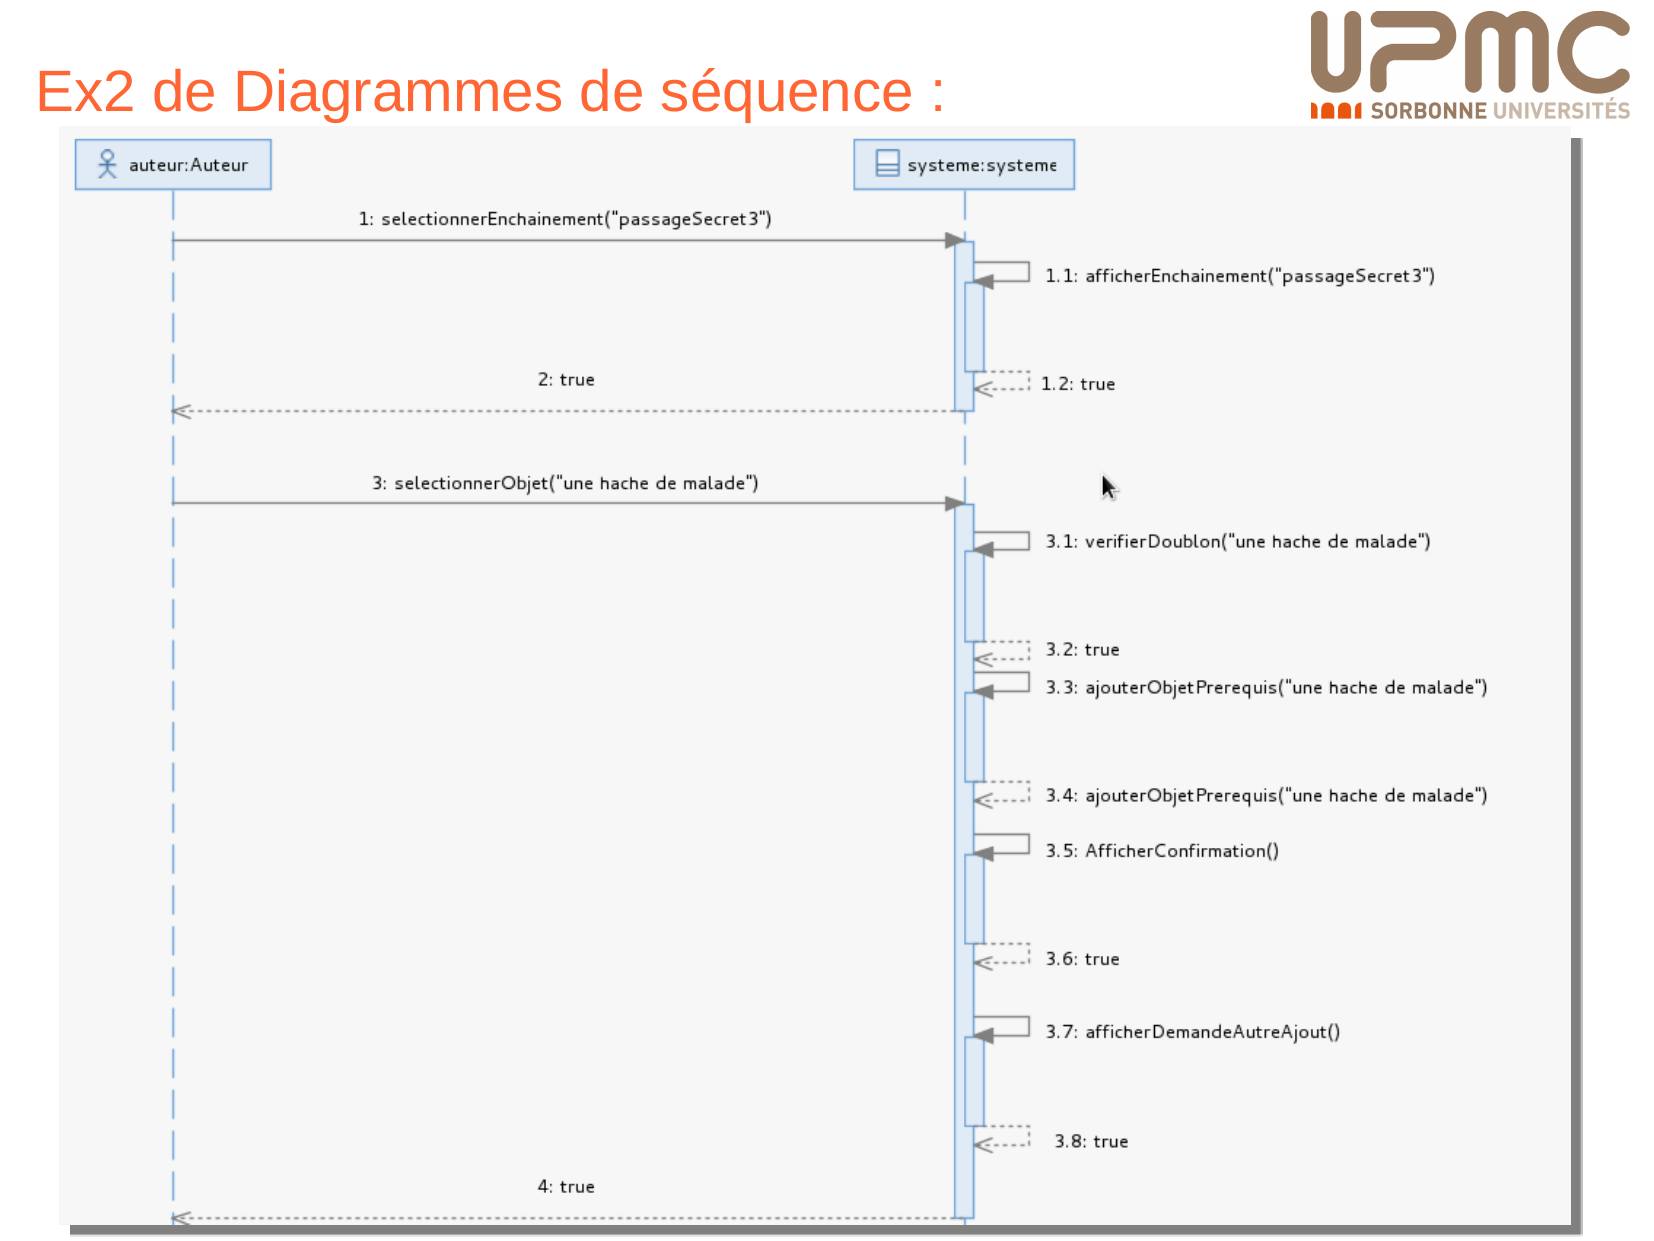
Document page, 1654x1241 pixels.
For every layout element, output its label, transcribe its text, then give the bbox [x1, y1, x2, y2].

picture [1311, 11, 1630, 120]
picture [59, 126, 1571, 1225]
title Ex2 de Diagrammes de séquence : [35, 23, 1241, 160]
